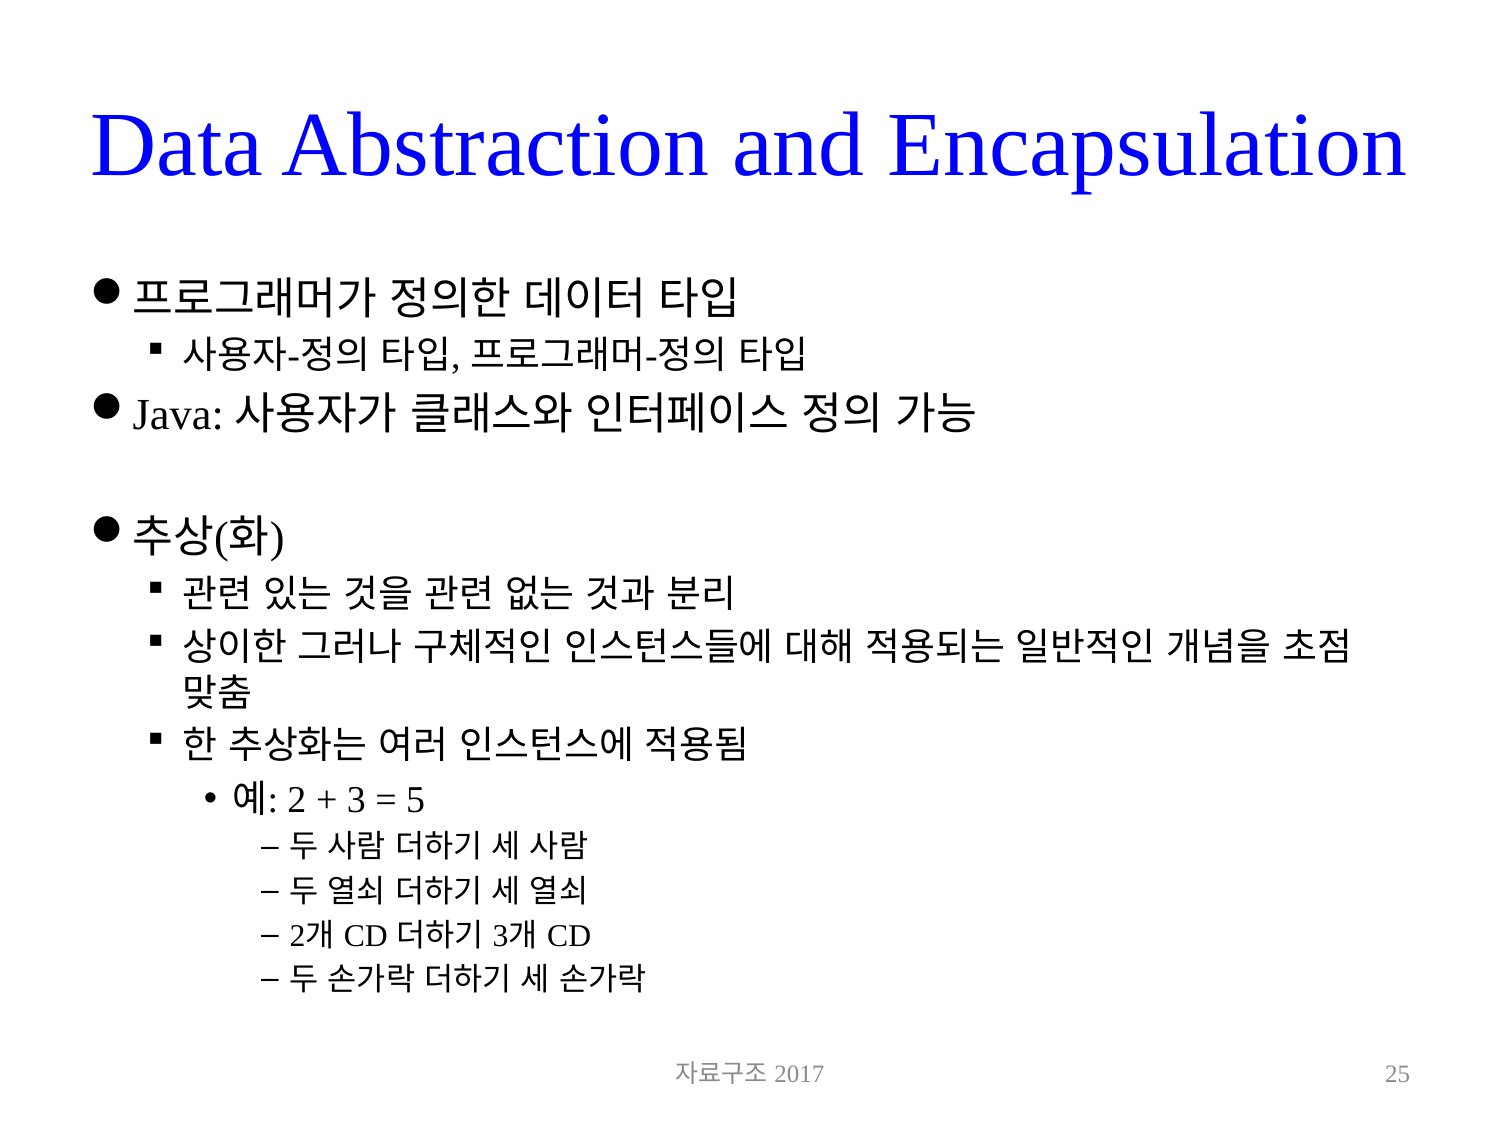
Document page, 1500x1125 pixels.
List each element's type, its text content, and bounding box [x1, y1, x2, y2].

list 프로그래머가 정의한 데이터 타입 사용자-정의 타입, 프로그래머-정의 타입 Java: 사용자가 클래스와 인터페이스 정의 가능 추상(화) 관련 있는 것을 관련 없는 것과 분리 상이한 그러나 구체적인 인스턴스들에 대해 적용되는 일반적인 개념을 초점 맞춤 한 추상화는 여러 인스턴스에 적용됨 예: 2 + 3 = 5 두 사람 더하기 세 사람 두 열쇠 더하기 세 열쇠 2개 CD 더하기 3개 CD 두 손가락 더하기 세 손가락 [75, 262, 1425, 1005]
slide_number <숫자> [1074, 1042, 1425, 1103]
title Data Abstraction and Encapsulation [75, 45, 1425, 233]
footer 자료구조 2017 [512, 1042, 988, 1103]
